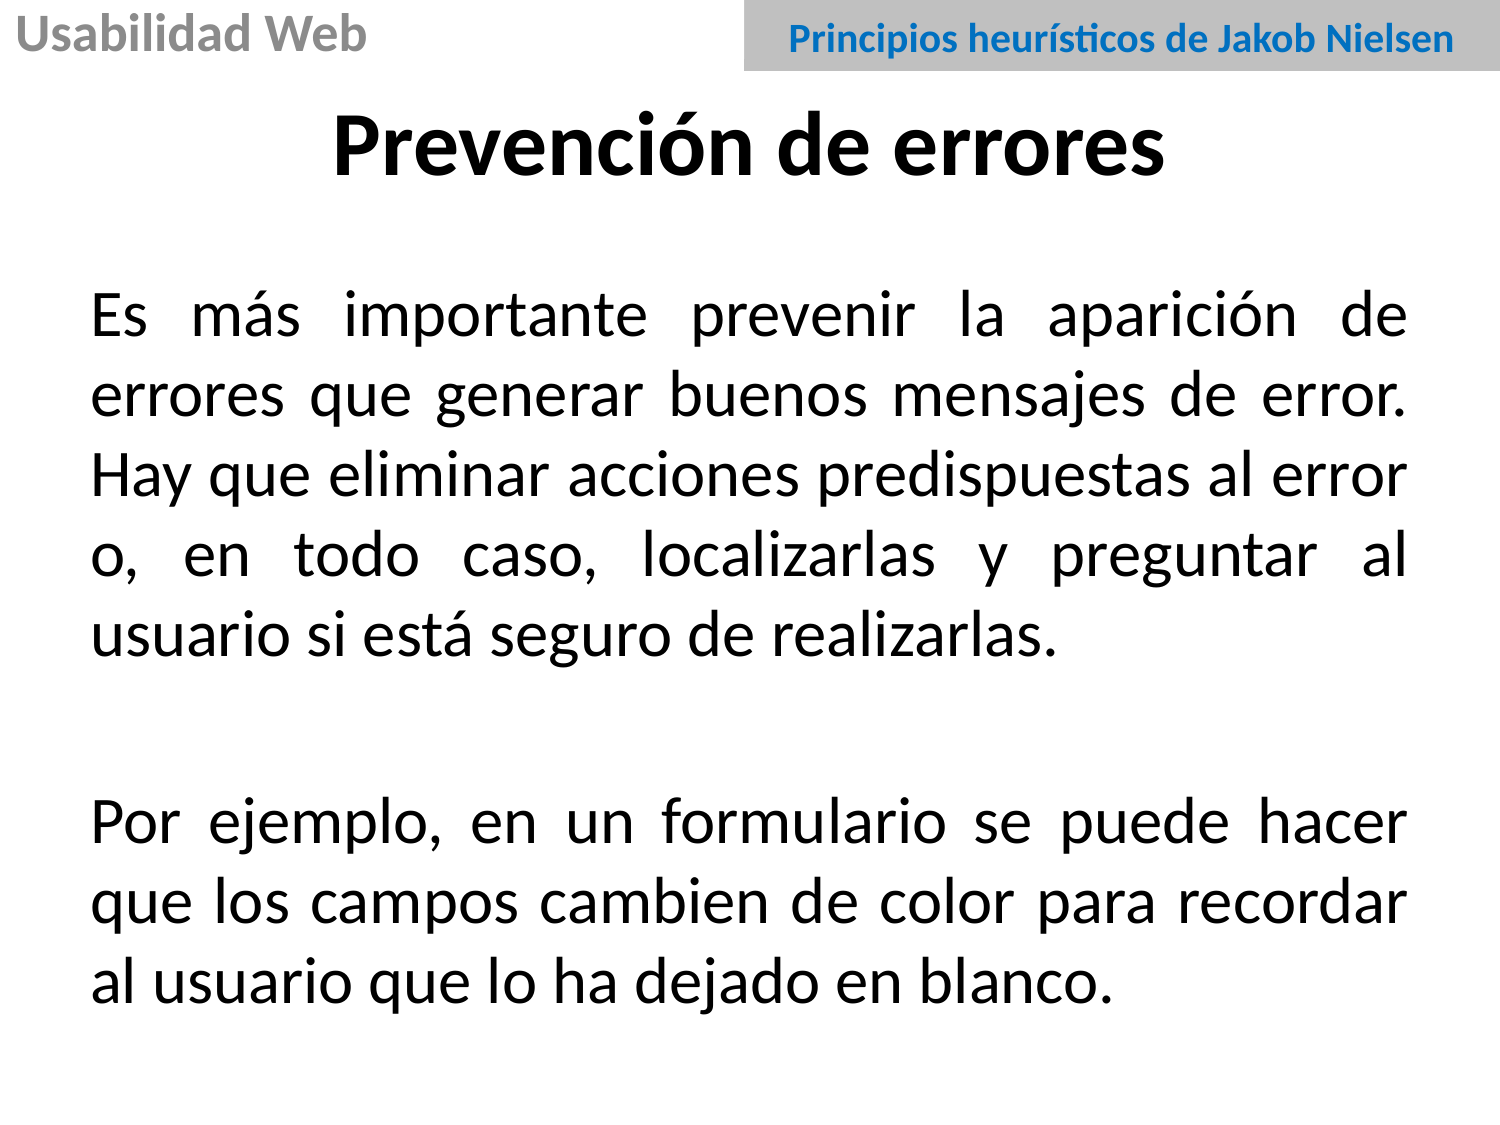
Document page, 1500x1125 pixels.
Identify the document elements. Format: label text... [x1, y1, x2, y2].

title Prevención de errores [75, 60, 1425, 233]
list Es más importante prevenir la aparición de errores que generar buenos mensajes de error. Hay que eliminar acciones predispuestas al error o, en todo caso, localizarlas y preguntar al usuario si está seguro de realizarlas. Por ejemplo, en un formulario se puede hacer que los campos cambien de color para recordar al usuario que lo ha dejado en blanco. [75, 262, 1425, 1005]
title Principios heurísticos de Jakob Nielsen [744, 0, 1500, 71]
title Usabilidad Web [0, 0, 745, 60]
